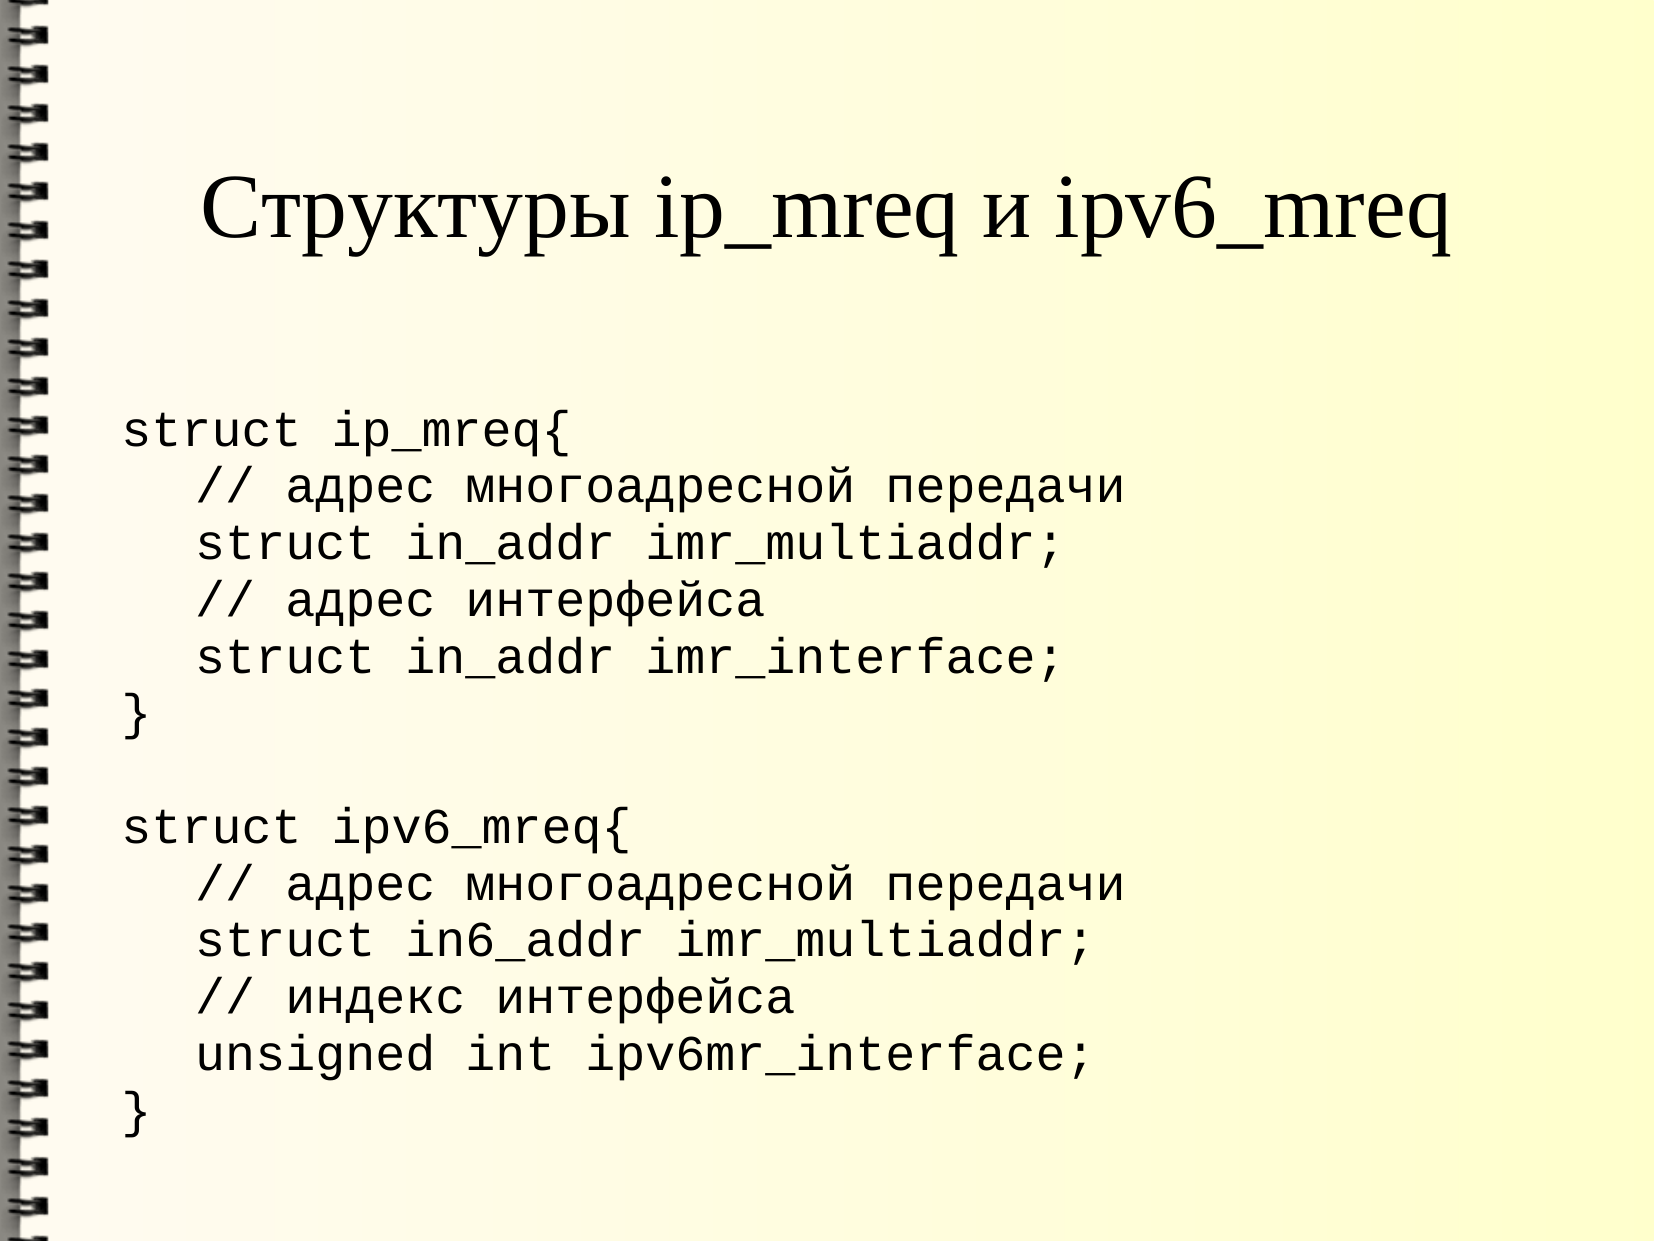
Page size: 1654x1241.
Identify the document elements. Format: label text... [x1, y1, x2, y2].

subtitle struct ip_mreq{ // адрес многоадресной передачи struct in_addr imr_multiaddr; // адрес интерфейса struct in_addr imr_interface; } struct ipv6_mreq{ // адрес многоадресной передачи struct in6_addr imr_multiaddr; // индекс интерфейса unsigned int ipv6mr_interface; } [121, 345, 1534, 1201]
picture [0, 0, 1654, 1241]
title Структуры ip_mreq и ipv6_mreq [121, 102, 1534, 311]
